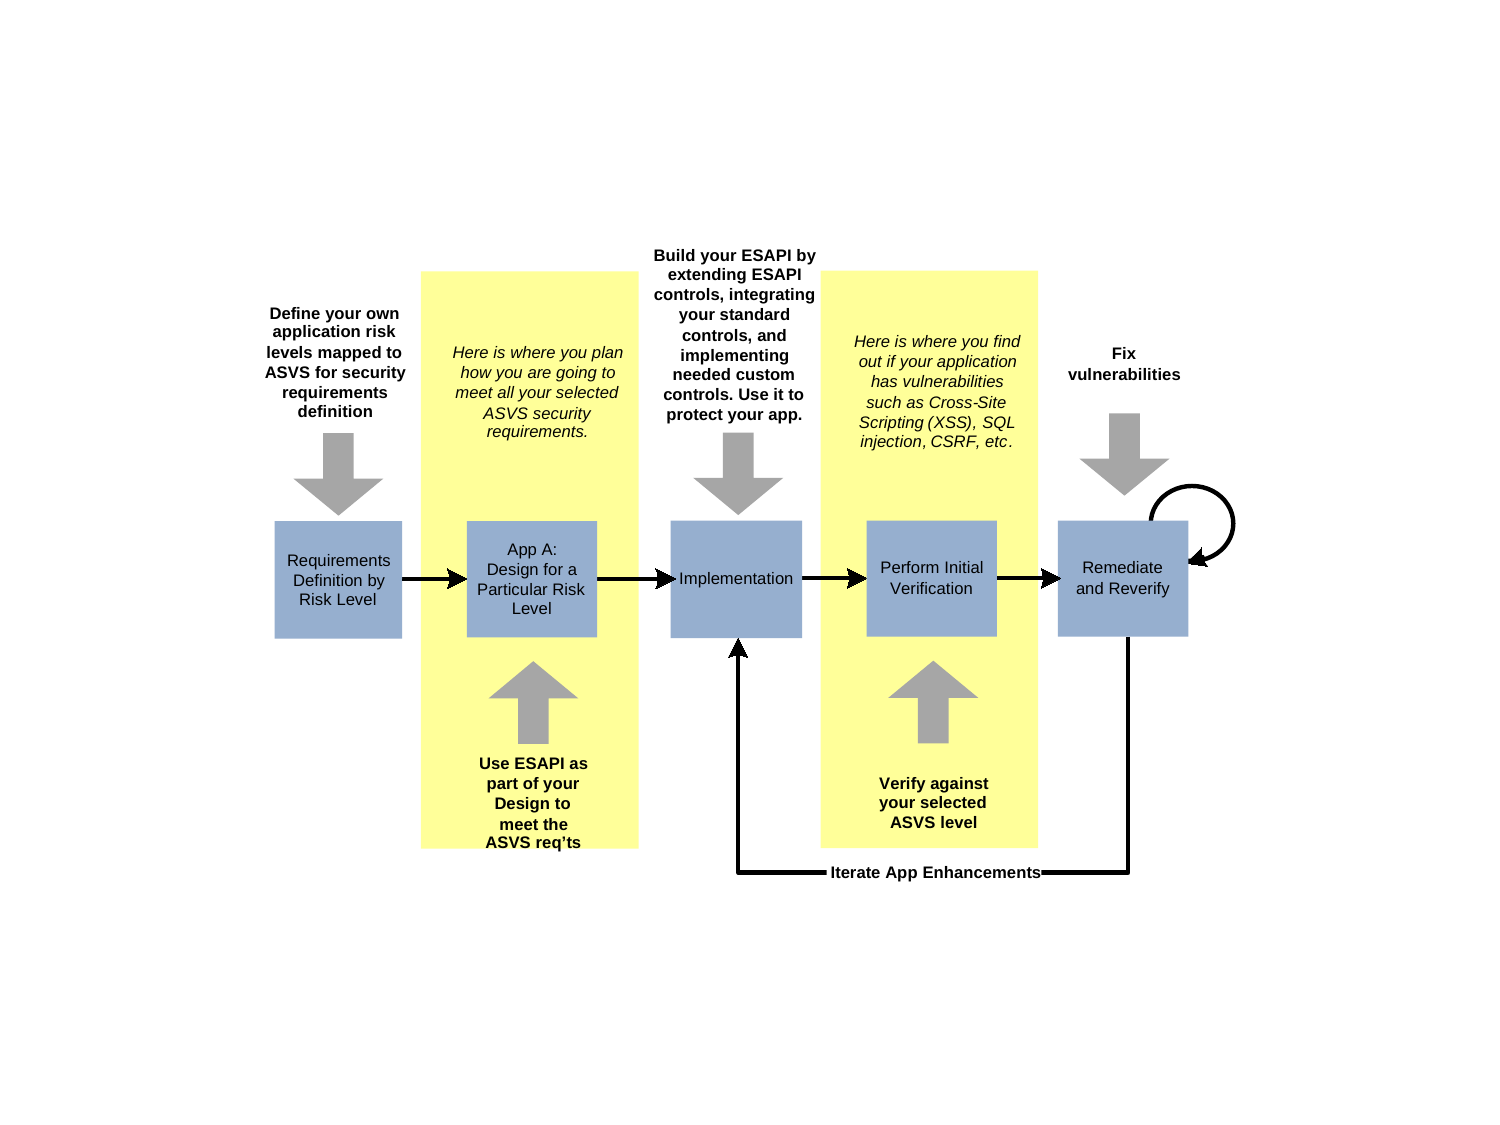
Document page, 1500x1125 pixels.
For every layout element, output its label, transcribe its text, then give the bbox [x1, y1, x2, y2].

text_box Define your own [269, 302, 405, 323]
text_box and Reverify [1075, 577, 1171, 598]
text_box [820, 270, 1039, 849]
text_box [293, 433, 384, 516]
text_box and [757, 324, 792, 344]
text_box Design for a [486, 558, 583, 579]
text_box needed custom [672, 363, 801, 383]
text_box . [1008, 430, 1014, 451]
text_box , [972, 411, 982, 430]
text_box XSS [933, 411, 966, 430]
text_box [826, 862, 1042, 883]
text_box Use it to [738, 383, 810, 404]
text_box such as Cross [866, 391, 972, 411]
text_box [1079, 413, 1170, 496]
text_box , [747, 324, 757, 344]
text_box your selected [879, 791, 992, 812]
text_box ASVS level [890, 811, 978, 832]
text_box ASVS security [483, 402, 596, 423]
text_box how you are going to [460, 361, 621, 382]
text_box - [972, 391, 977, 411]
text_box out if your application [858, 350, 1023, 371]
text_box : [552, 538, 558, 558]
text_box Level [511, 597, 553, 618]
text_box Here is where you find [854, 330, 1026, 351]
text_box ASVS for security [264, 361, 412, 382]
text_box Here is where you plan [452, 341, 629, 362]
text_box ) [966, 411, 972, 430]
text_box [693, 432, 784, 516]
text_box levels mapped to [266, 341, 408, 361]
text_box integrating [728, 283, 821, 304]
text_box definition [297, 400, 374, 422]
text_box Use ESAPI as [479, 752, 594, 773]
text_box . [728, 383, 738, 404]
text_box vulnerabilities [1068, 363, 1181, 384]
text_box Perform Initial [880, 557, 989, 578]
text_box application risk [272, 321, 401, 341]
text_box , [975, 430, 985, 451]
text_box Requirements [287, 549, 396, 570]
text_box [655, 520, 803, 658]
text_box [420, 271, 639, 849]
text_box your standard [679, 304, 796, 325]
text_box controls [654, 283, 719, 304]
text_box [274, 521, 403, 639]
text_box Particular Risk [477, 579, 591, 600]
text_box App A [507, 538, 552, 558]
text_box [1041, 489, 1231, 637]
text_box Build your ESAPI by [653, 244, 822, 265]
text_box SQL [982, 411, 1021, 432]
text_box ASVS req’ts [485, 832, 582, 853]
text_box Verification [889, 577, 973, 598]
text_box Implementation [679, 568, 794, 589]
text_box meet all your selected [455, 382, 624, 403]
text_box , [922, 430, 930, 451]
text_box controls [682, 324, 747, 344]
text_box , [719, 283, 728, 304]
text_box Scripting [858, 411, 927, 432]
text_box extending ESAPI [667, 263, 808, 283]
text_box CSRF [930, 430, 975, 451]
text_box Iterate App Enhancements [830, 861, 1047, 882]
text_box part of your [486, 772, 585, 793]
text_box injection [860, 430, 922, 451]
text_box protect your app [666, 404, 797, 425]
text_box . [797, 404, 803, 425]
text_box . [583, 421, 589, 442]
text_box requirements [282, 382, 394, 403]
text_box requirements [486, 421, 583, 442]
text_box Fix [1111, 343, 1141, 363]
text_box etc [985, 430, 1008, 451]
text_box Site [977, 391, 1012, 411]
text_box meet the [499, 813, 573, 832]
text_box has vulnerabilities [871, 371, 1010, 391]
text_box implementing [680, 344, 795, 363]
text_box ( [927, 411, 933, 430]
text_box Risk Level [299, 588, 377, 609]
text_box Design to [494, 793, 576, 814]
text_box Remediate [1082, 557, 1168, 577]
text_box Definition by [293, 569, 391, 590]
text_box Verify against [879, 772, 994, 793]
text_box controls [663, 383, 728, 404]
